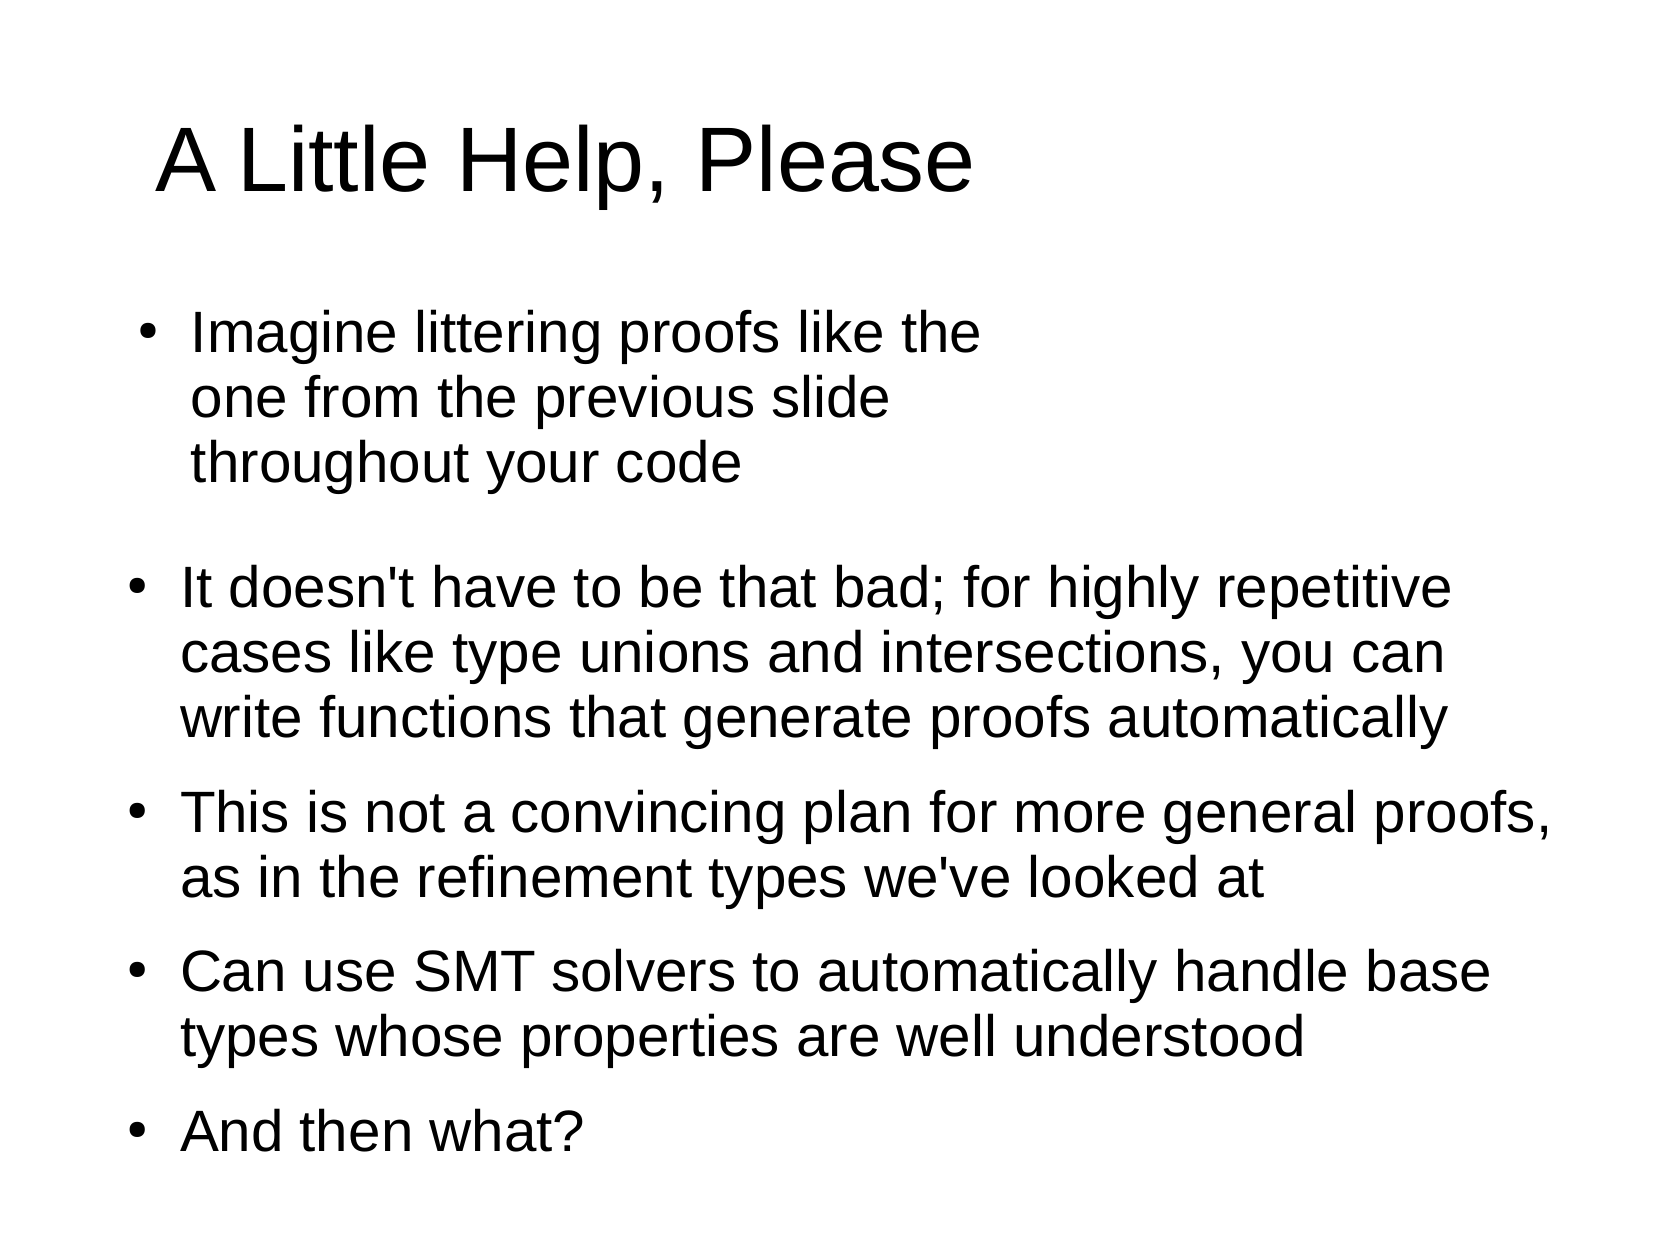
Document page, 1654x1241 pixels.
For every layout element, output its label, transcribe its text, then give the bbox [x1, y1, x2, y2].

text_box It doesn't have to be that bad; for highly repetitive cases like type unions and intersections, you can write functions that generate proofs automatically This is not a convincing plan for more general proofs, as in the refinement types we've looked at Can use SMT solvers to automatically handle base types whose properties are well understood And then what? [109, 555, 1576, 1201]
title A Little Help, Please [82, 49, 1051, 271]
list Imagine littering proofs like the one from the previous slide throughout your code [120, 300, 1096, 526]
